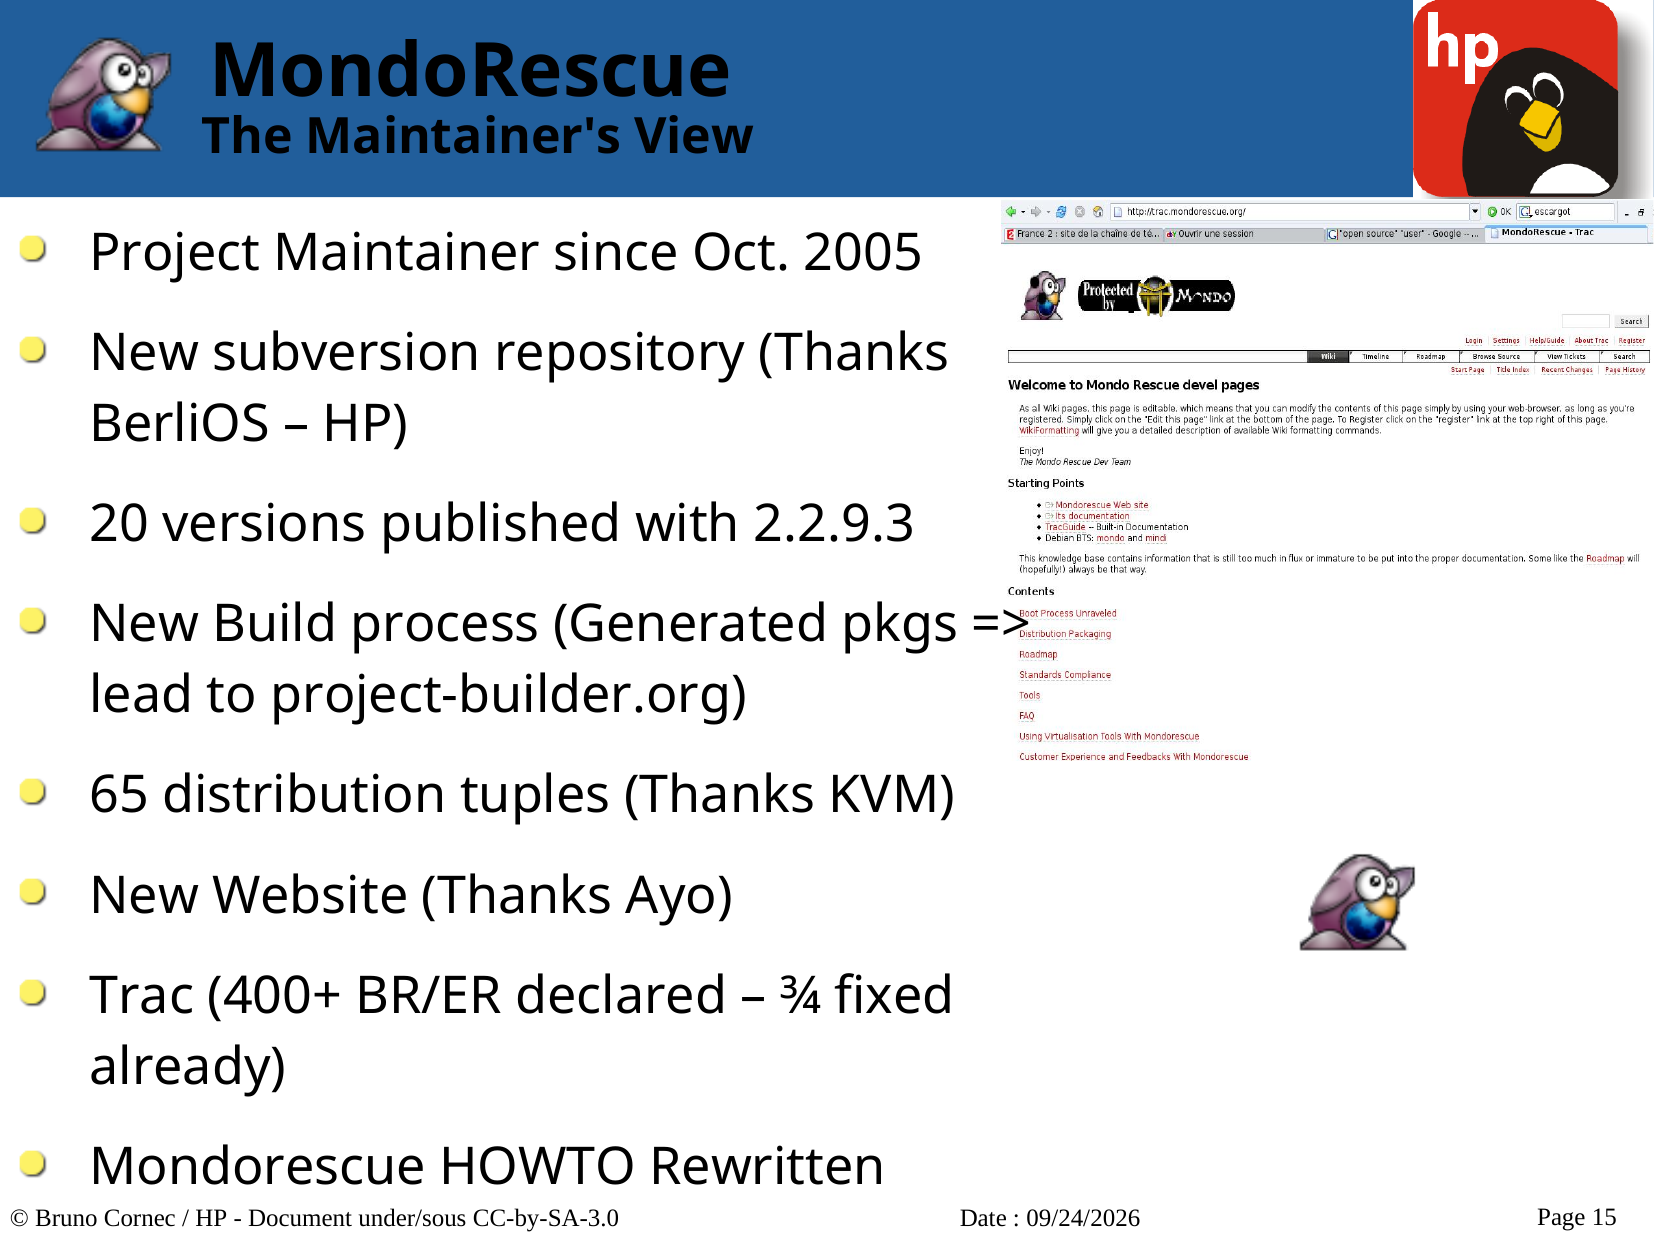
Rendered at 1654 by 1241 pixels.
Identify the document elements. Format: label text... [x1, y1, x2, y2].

list Project Maintainer since Oct. 2005 New subversion repository (Thanks BerliOS – HP) 20 versions published with 2.2.9.3 New Build process (Generated pkgs => lead to project-builder.org) 65 distribution tuples (Thanks KVM) New Website (Thanks Ayo) Trac (400+ BR/ER declared – ¾ fixed already) Mondorescue HOWTO Rewritten Mailing List activity [6, 214, 1049, 1177]
title The Maintainer's View [201, 32, 1191, 241]
picture [1269, 821, 1449, 991]
picture [0, 0, 211, 199]
picture [1049, 0, 1654, 761]
